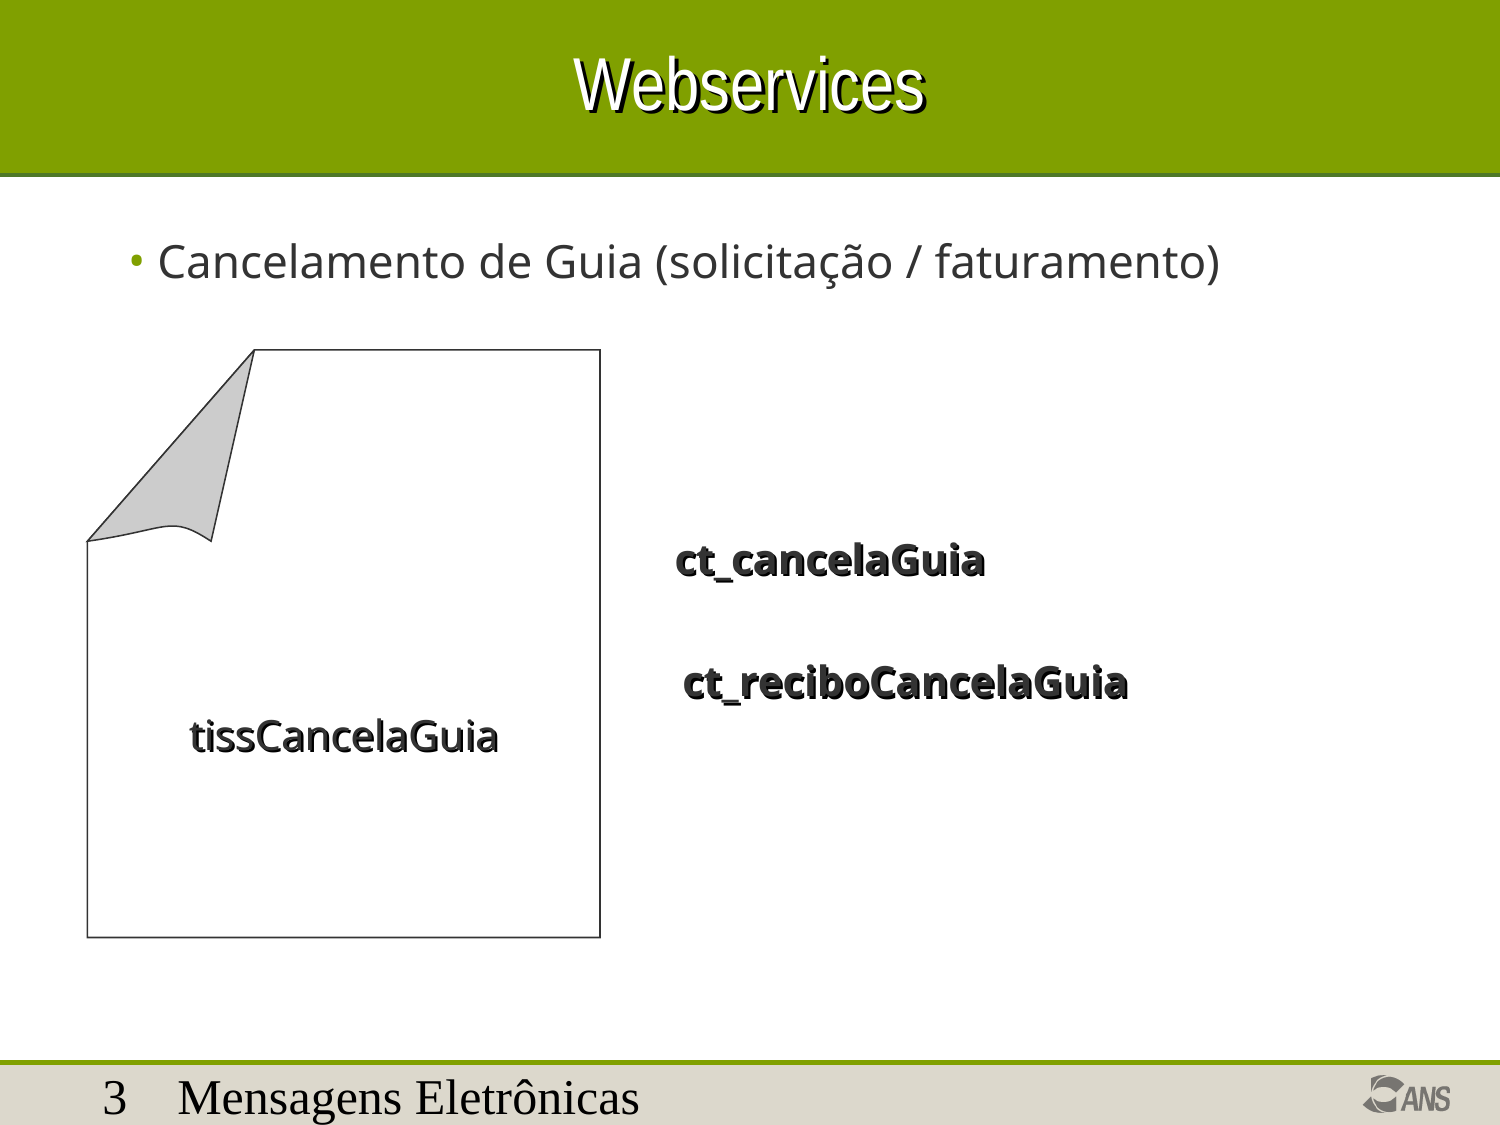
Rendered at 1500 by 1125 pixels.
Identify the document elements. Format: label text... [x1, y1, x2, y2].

title Webservices [24, 10, 1475, 161]
picture [1362, 1075, 1450, 1113]
text_box tissCancelaGuia [87, 349, 601, 938]
text_box Cancelamento de Guia (solicitação / faturamento) [113, 224, 1236, 296]
text_box ct_reciboCancelaGuia [667, 647, 1144, 713]
text_box ct_cancelaGuia [659, 525, 1001, 591]
